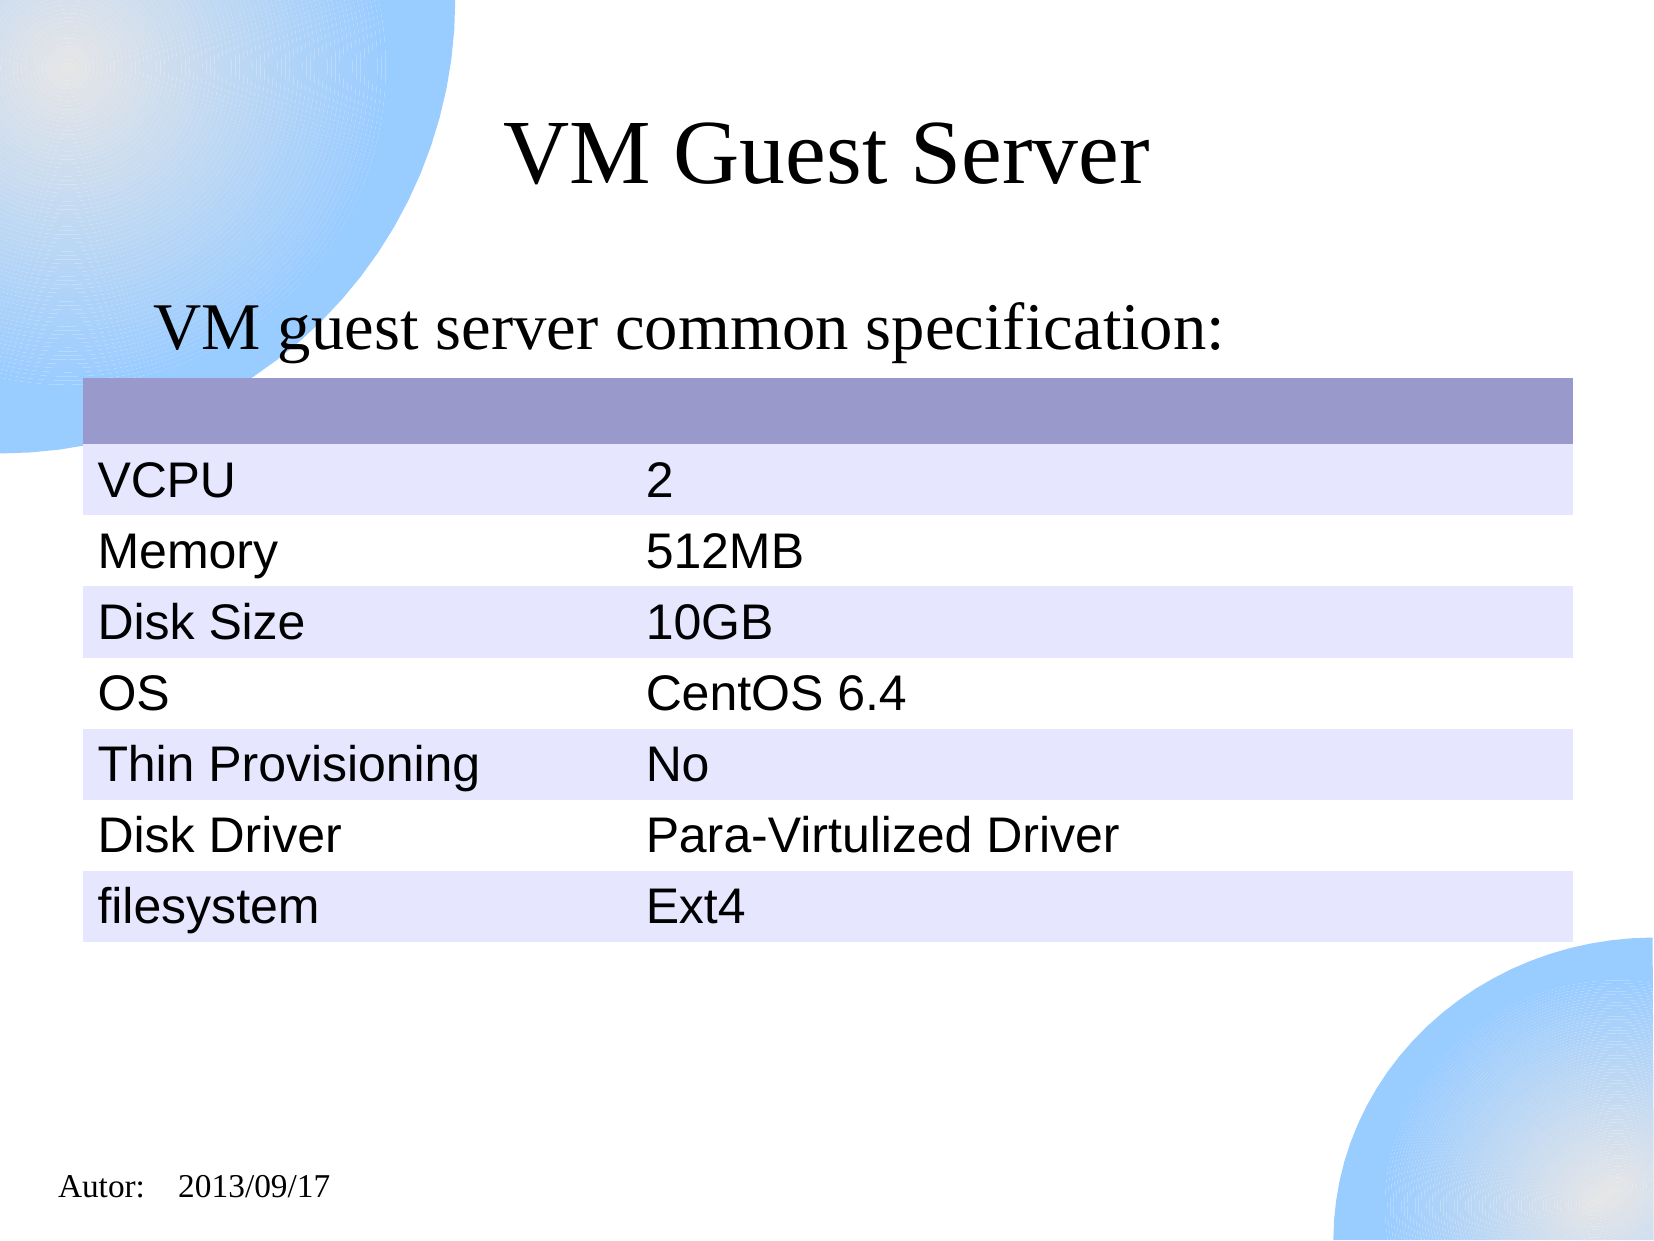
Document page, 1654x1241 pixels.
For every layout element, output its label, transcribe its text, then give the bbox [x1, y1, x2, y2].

table_cell filesystem [83, 871, 631, 942]
table_cell Disk Size [83, 586, 631, 658]
table_cell Para-Virtulized Driver [631, 800, 1573, 871]
table_header [631, 378, 1573, 444]
table_cell Ext4 [631, 871, 1573, 942]
list VM guest server common specification: [82, 290, 1571, 378]
table_cell Disk Driver [83, 800, 631, 871]
table_cell 512MB [631, 515, 1573, 586]
title VM Guest Server [82, 49, 1571, 257]
table_cell CentOS 6.4 [631, 658, 1573, 729]
table_cell No [631, 729, 1573, 800]
table_cell 10GB [631, 586, 1573, 658]
table_cell Thin Provisioning [83, 729, 631, 800]
table_cell OS [83, 658, 631, 729]
table_cell 2 [631, 444, 1573, 515]
table_cell VCPU [83, 444, 631, 515]
table_header [83, 378, 631, 444]
table_cell Memory [83, 515, 631, 586]
